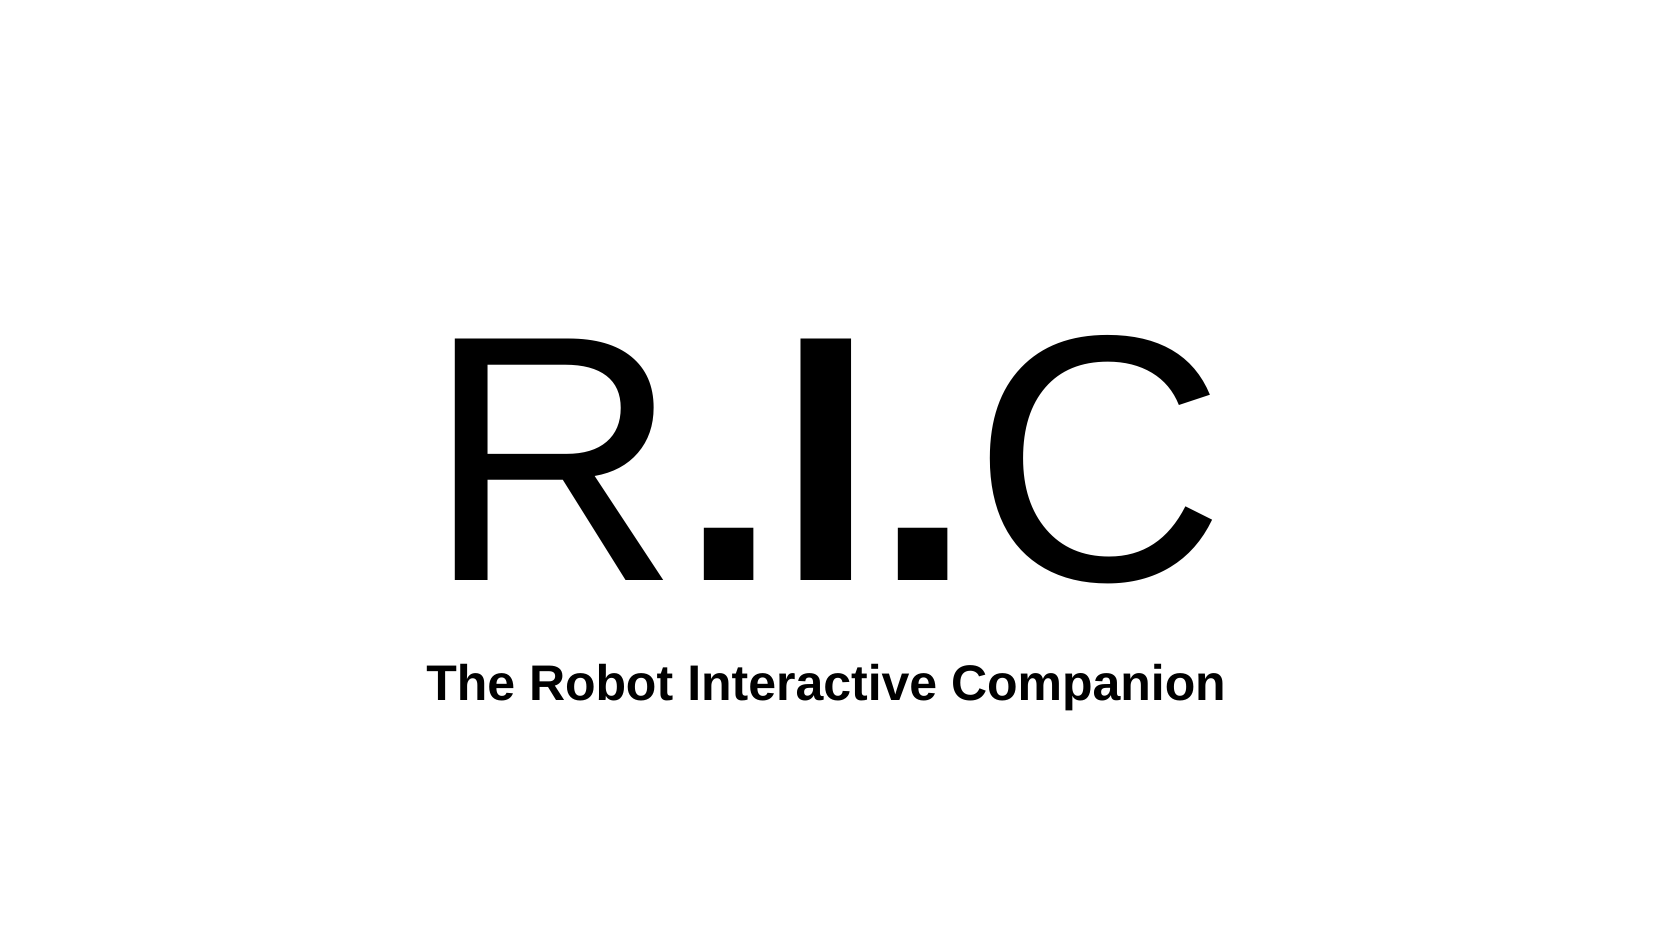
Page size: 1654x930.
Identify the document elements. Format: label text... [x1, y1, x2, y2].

subtitle R.I.C The Robot Interactive Companion [82, 217, 1571, 757]
